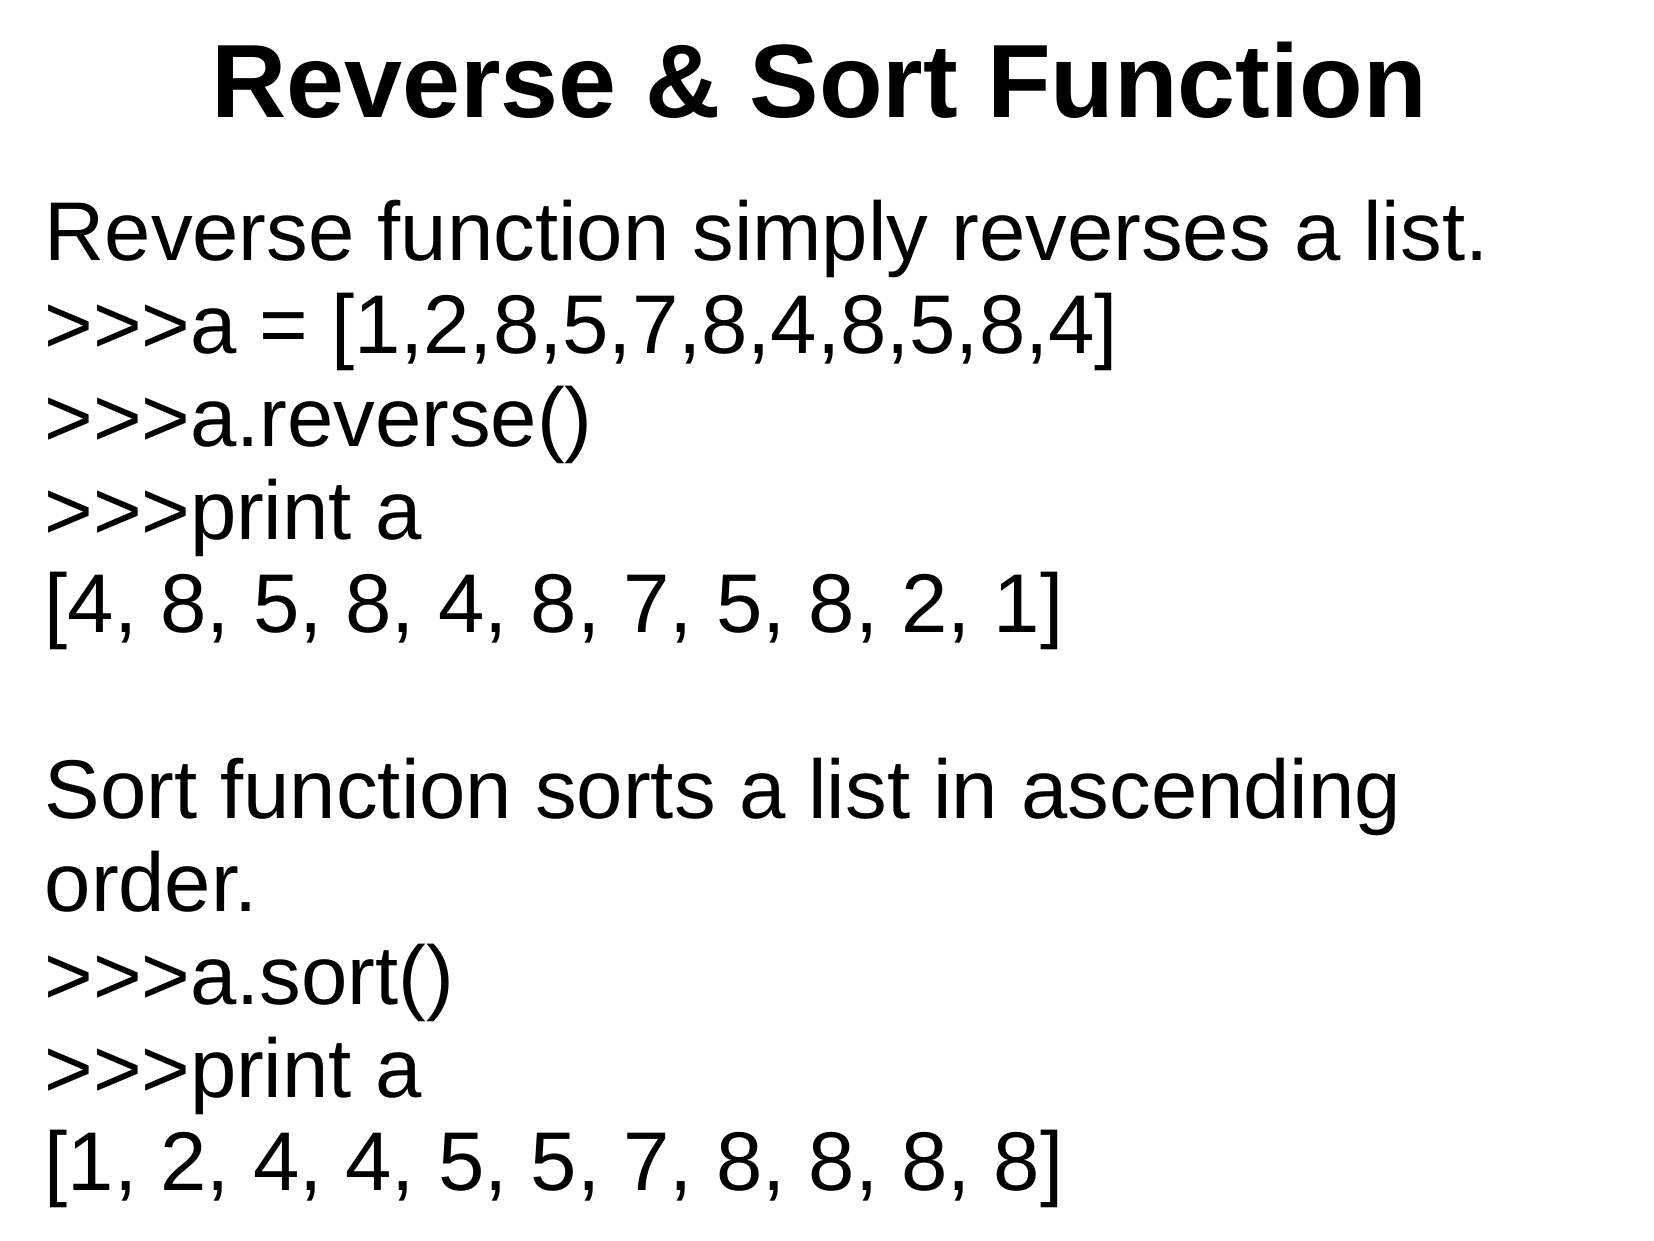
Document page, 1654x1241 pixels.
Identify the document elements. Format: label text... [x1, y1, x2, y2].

text_box Reverse & Sort Function [39, 16, 1600, 177]
text_box Reverse function simply reverses a list. >>>a = [1,2,8,5,7,8,4,8,5,8,4] >>>a.reverse() >>>print a [4, 8, 5, 8, 4, 8, 7, 5, 8, 2, 1] Sort function sorts a list in ascending order. >>>a.sort() >>>print a [1, 2, 4, 4, 5, 5, 7, 8, 8, 8, 8] [30, 177, 1621, 1219]
